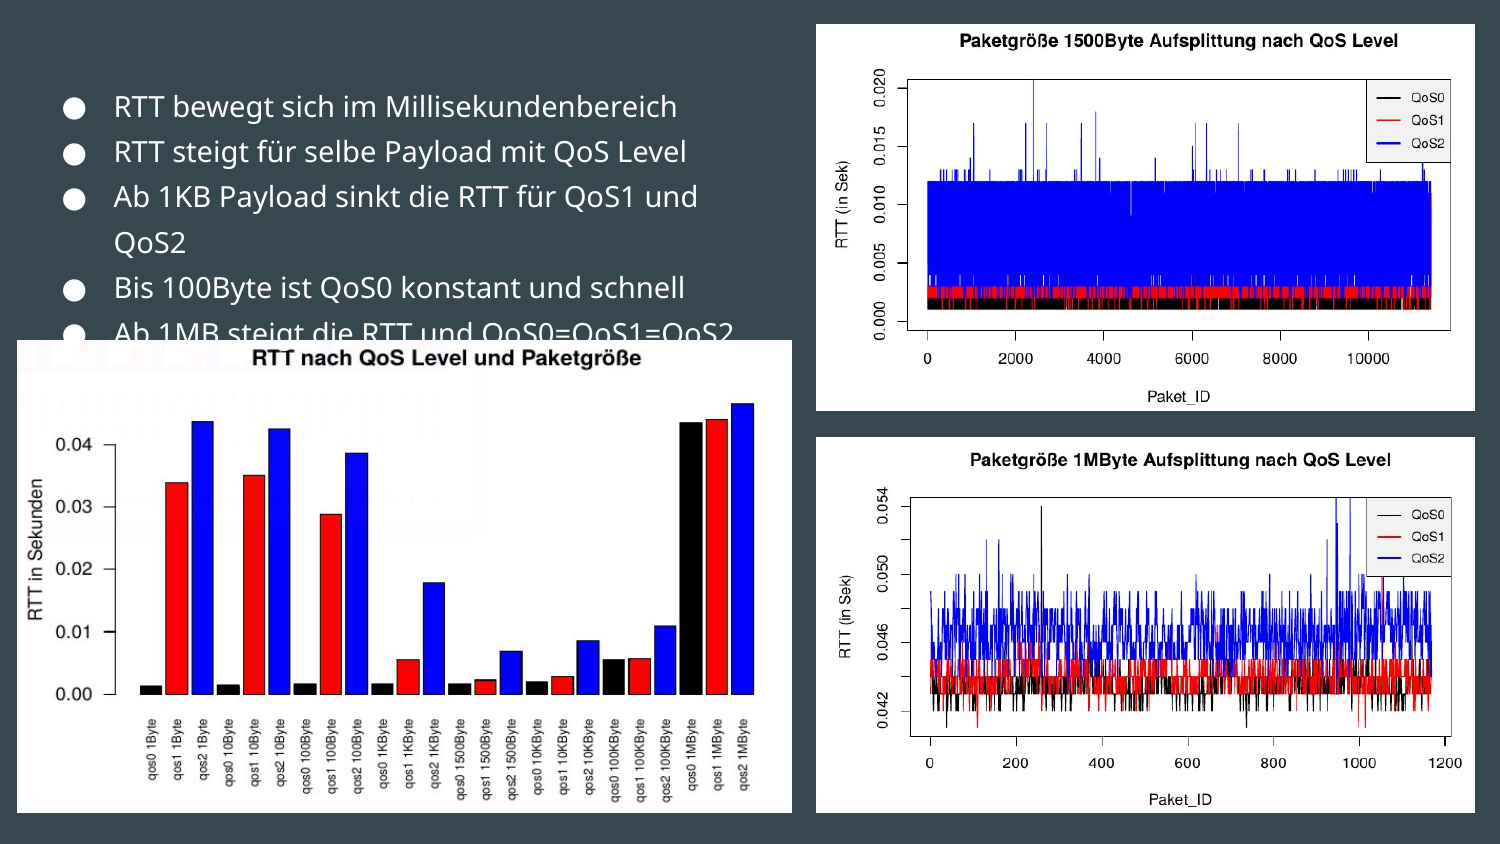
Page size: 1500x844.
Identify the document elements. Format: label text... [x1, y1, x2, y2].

picture [17, 340, 792, 813]
list RTT bewegt sich im Millisekundenbereich RTT steigt für selbe Payload mit QoS Level Ab 1KB Payload sinkt die RTT für QoS1 und QoS2 Bis 100Byte ist QoS0 konstant und schnell Ab 1MB steigt die RTT und QoS0=QoS1=QoS2 [23, 62, 786, 321]
picture [816, 437, 1475, 813]
picture [816, 24, 1475, 411]
